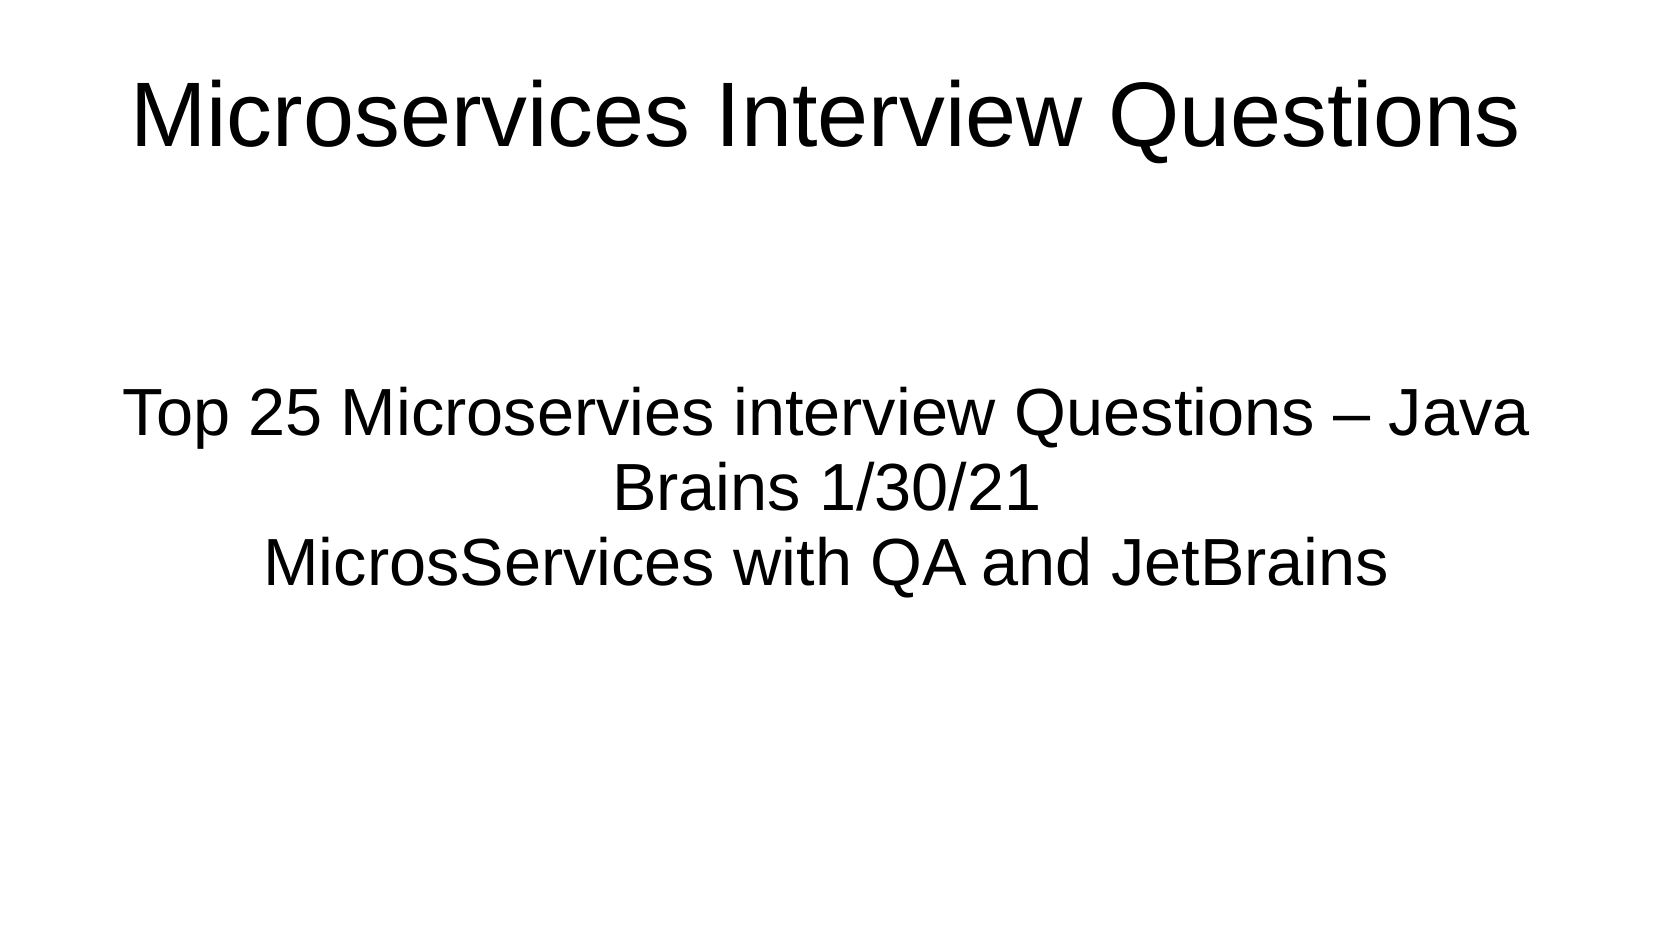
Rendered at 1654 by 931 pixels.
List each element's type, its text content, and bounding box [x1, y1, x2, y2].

title Microservices Interview Questions [82, 37, 1571, 193]
subtitle Top 25 Microservies interview Questions – Java Brains 1/30/21 MicrosServices with QA and JetBrains [82, 217, 1571, 758]
